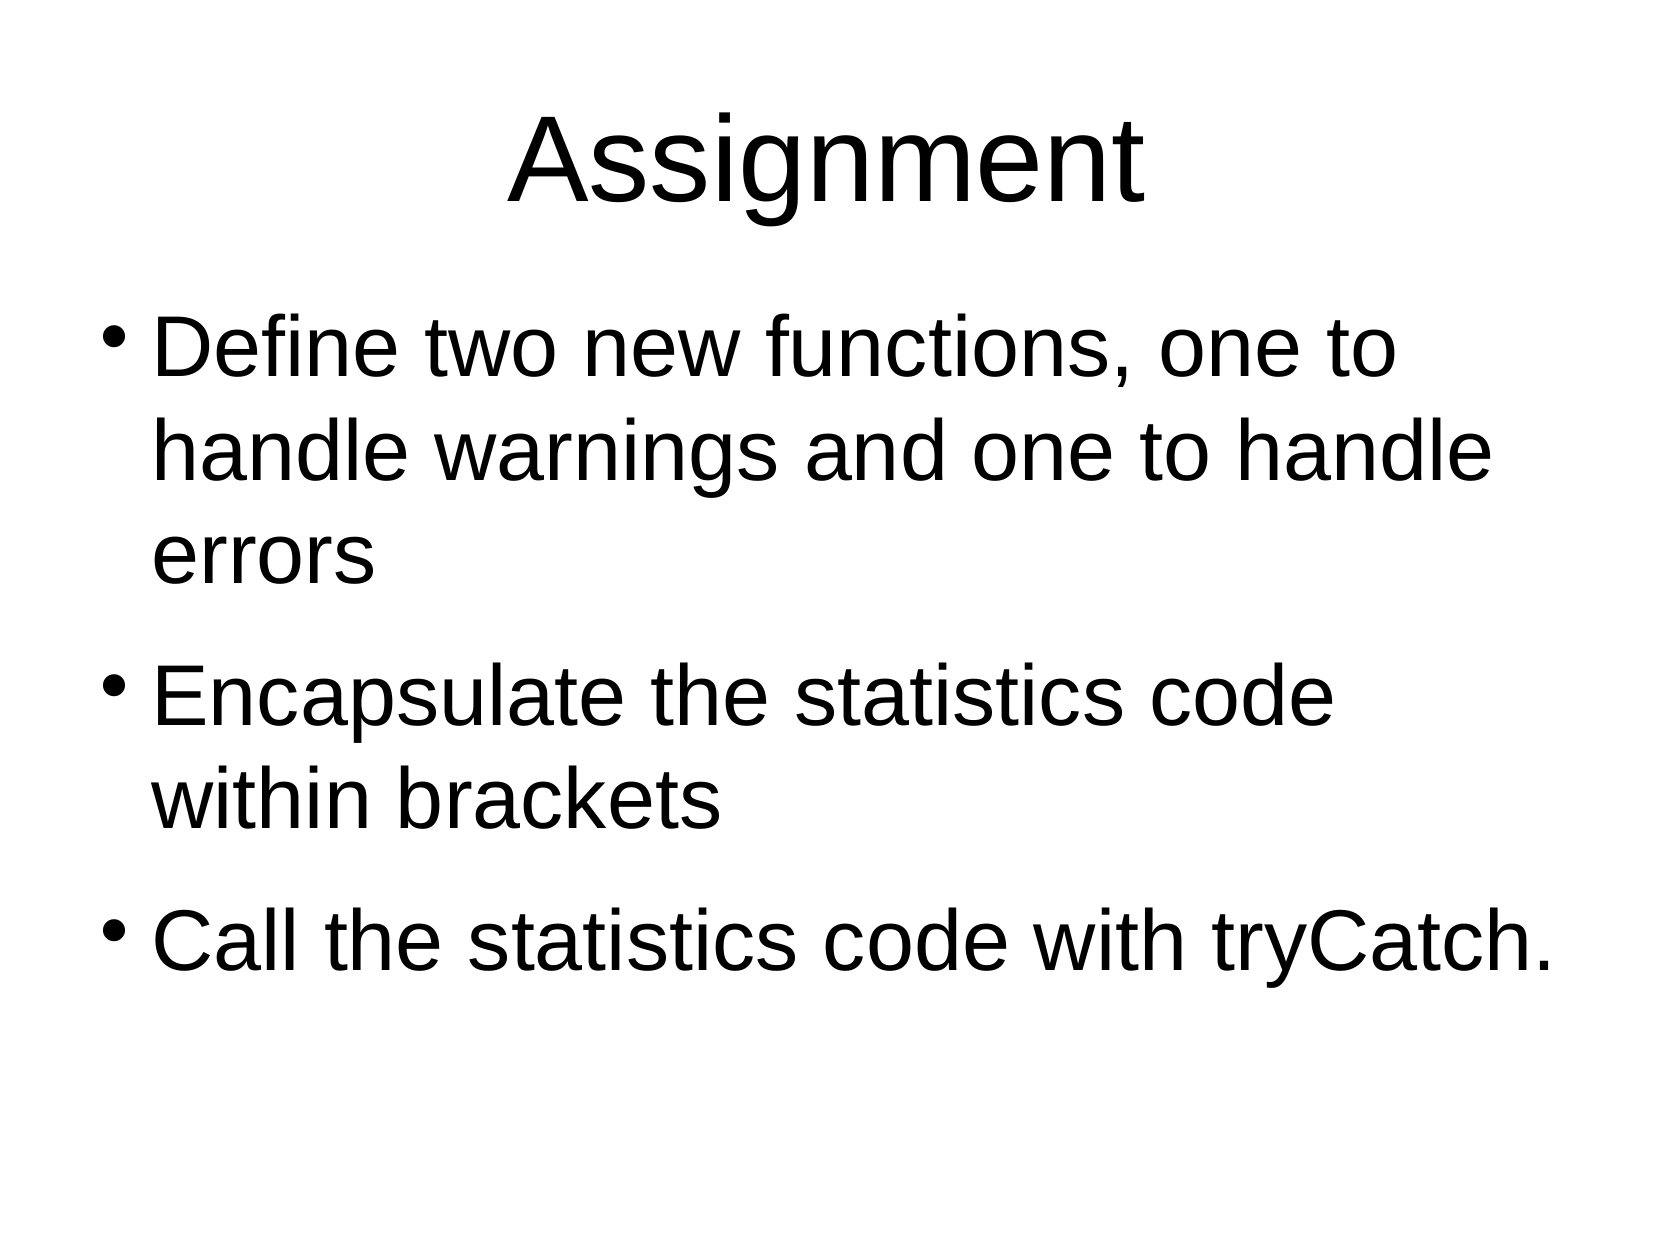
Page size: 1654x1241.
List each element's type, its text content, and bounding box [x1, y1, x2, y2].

text_box Assignment [82, 49, 1571, 257]
text_box Define two new functions, one to handle warnings and one to handle errors Encapsulate the statistics code within brackets Call the statistics code with tryCatch. [82, 290, 1571, 1010]
